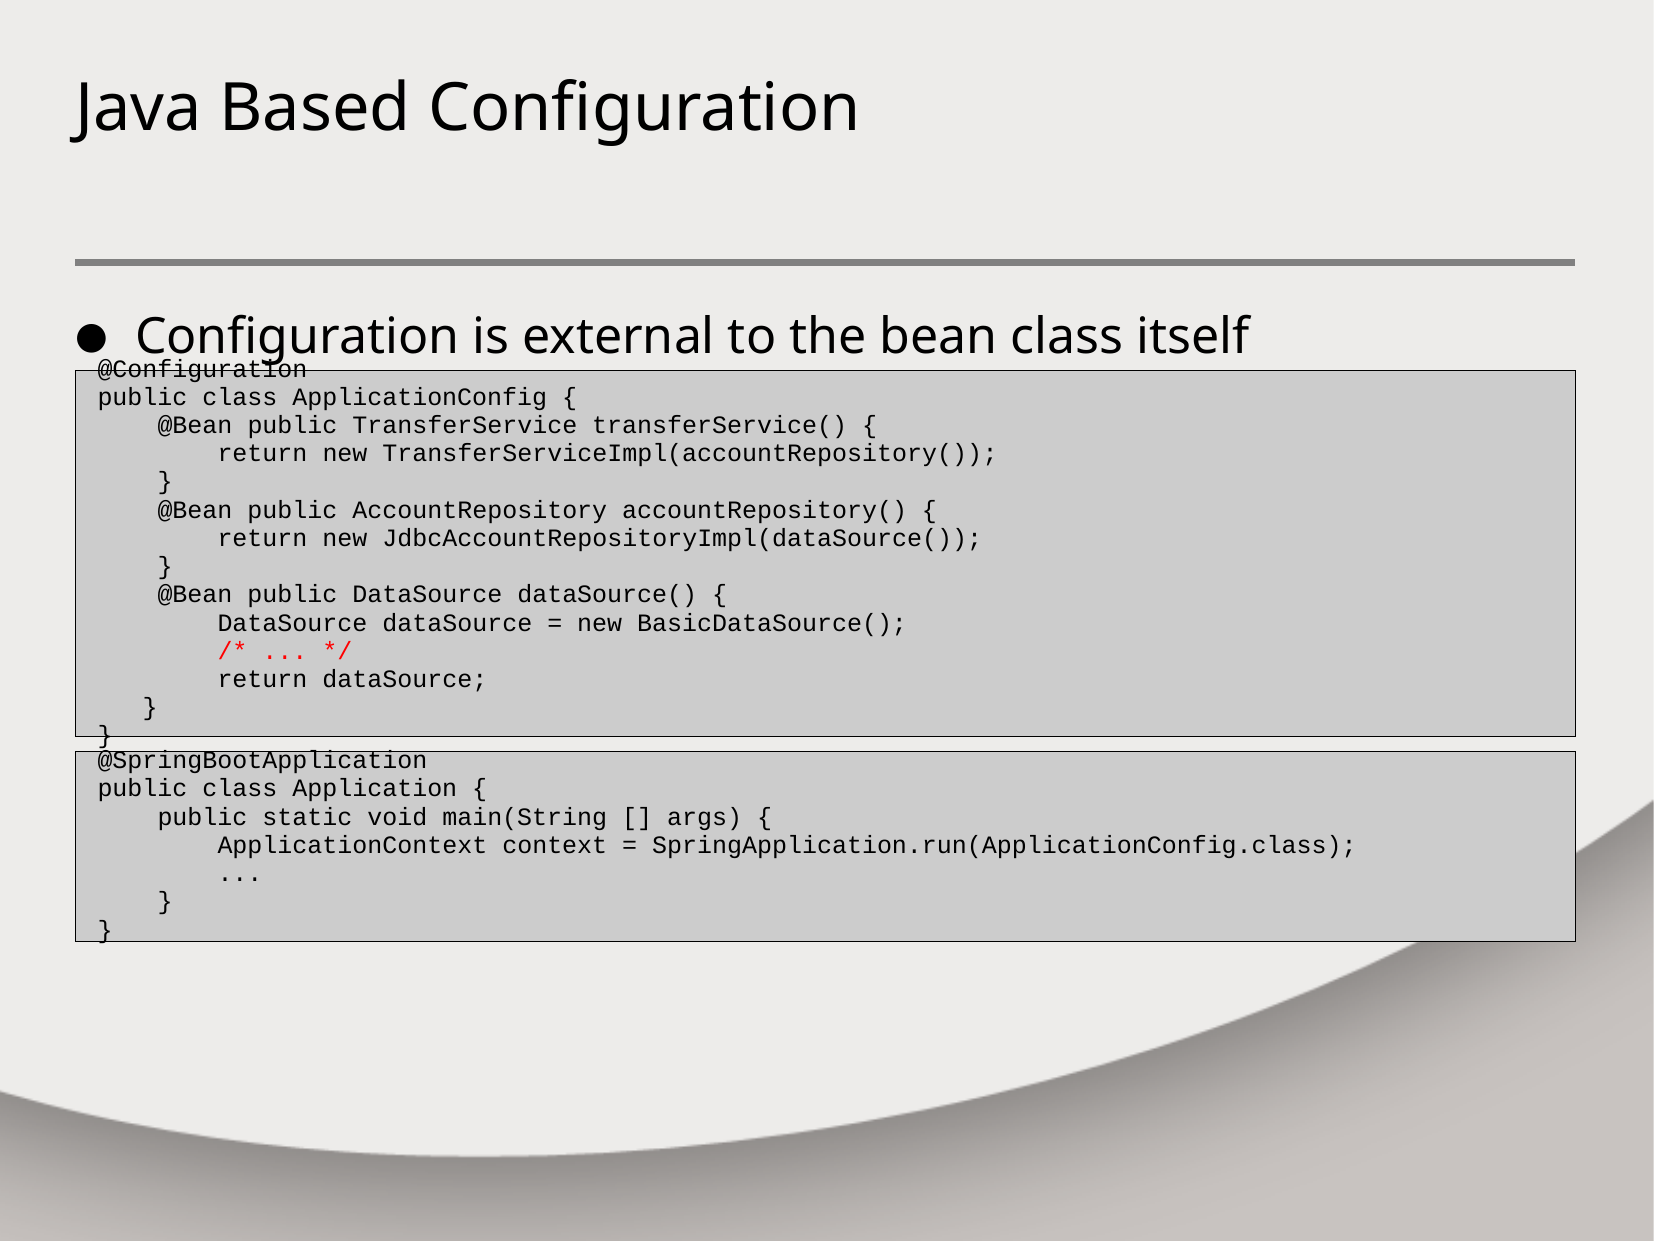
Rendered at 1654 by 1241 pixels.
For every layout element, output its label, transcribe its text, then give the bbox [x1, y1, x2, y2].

title Java Based Configuration [75, 75, 1576, 226]
list Configuration is external to the bean class itself [75, 300, 1576, 1163]
picture [0, 0, 1654, 1241]
